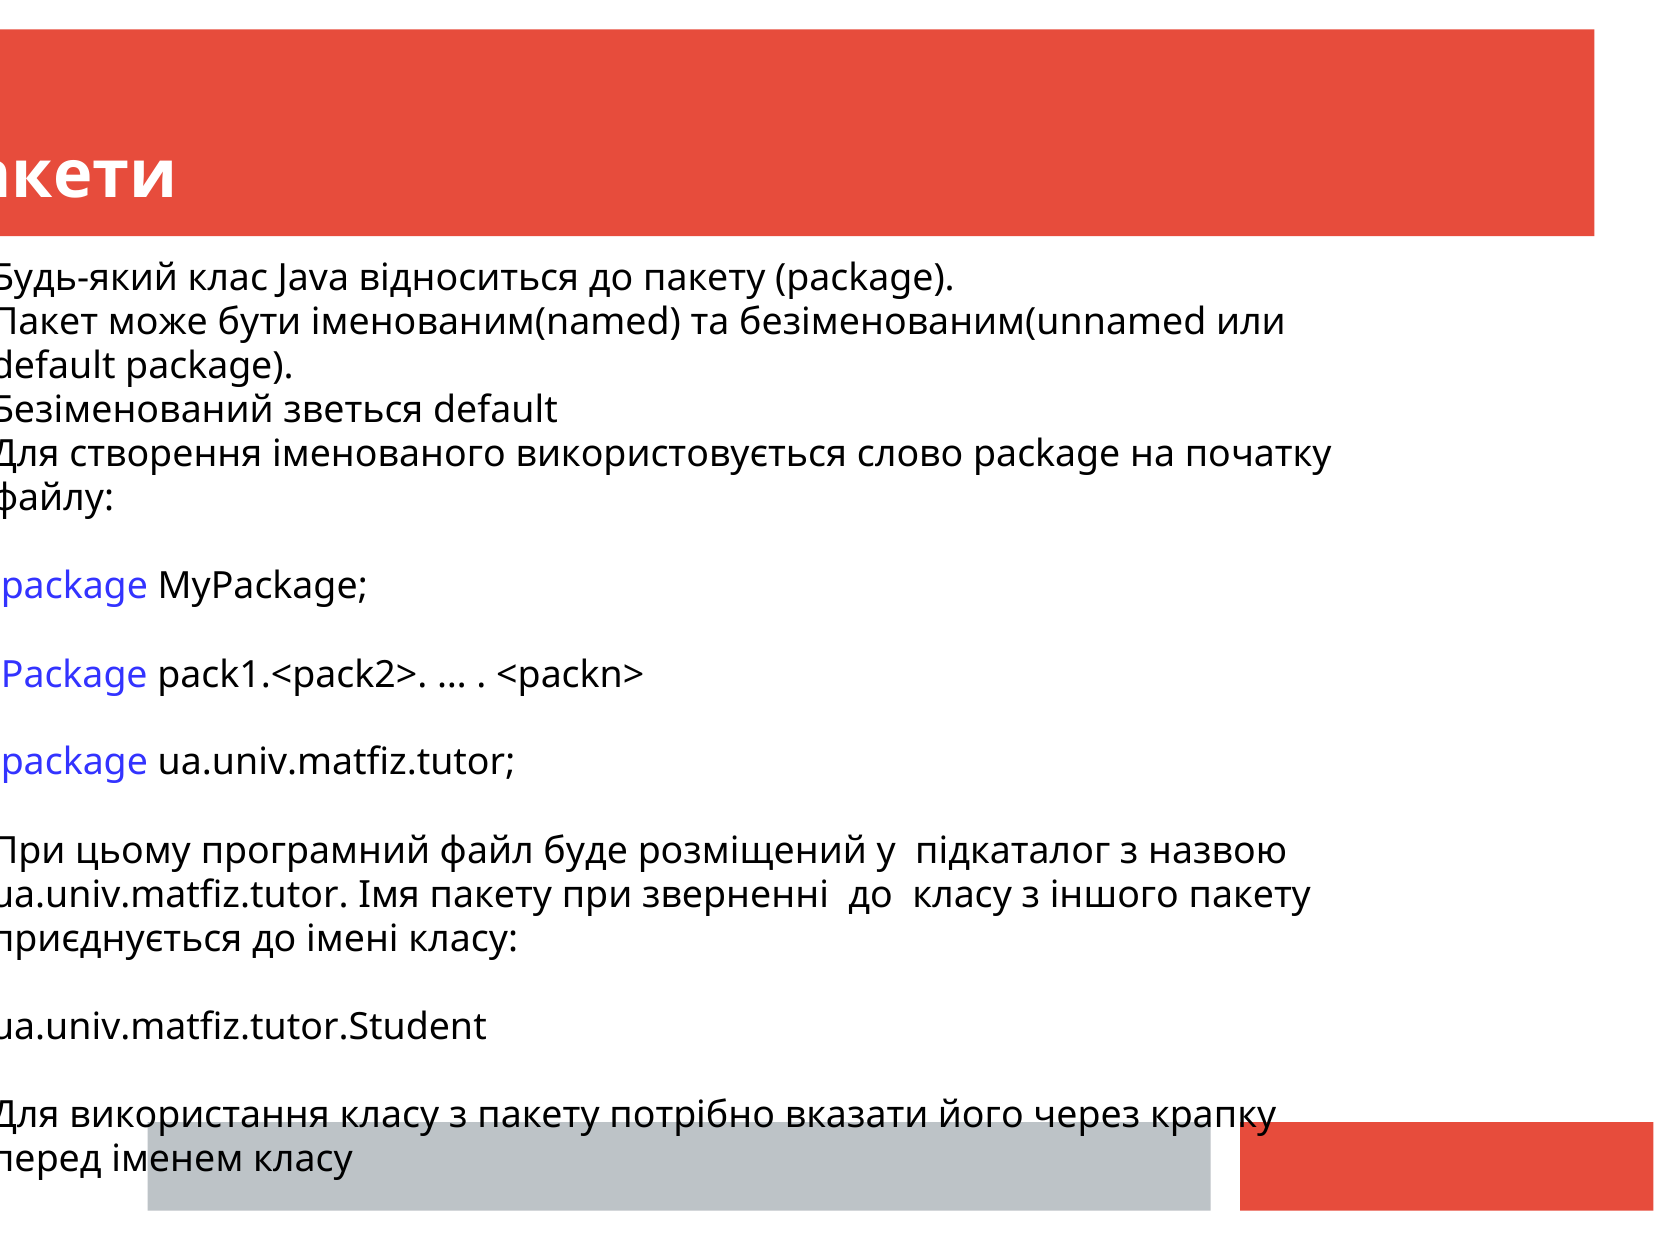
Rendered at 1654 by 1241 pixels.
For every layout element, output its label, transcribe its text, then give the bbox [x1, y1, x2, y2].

text_box Будь-який клас Java відноситься до пакету (package). Пакет може бути іменованим(named) та безіменованим(unnamed или default package). Безіменований зветься default Для створення іменованого використовується слово package на початку файлу: package MyPackage; Package pack1.<pack2>. … . <packn> package ua.univ.matfiz.tutor; При цьому програмний файл буде розміщений у підкаталог з назвою ua.univ.matfiz.tutor. Імя пакету при зверненні до класу з іншого пакету приєднується до імені класу: ua.univ.matfiz.tutor.Student Для використання класу з пакету потрібно вказати його через крапку перед іменем класу [0, 247, 1371, 1233]
text_box Пакети [0, 66, 1457, 214]
